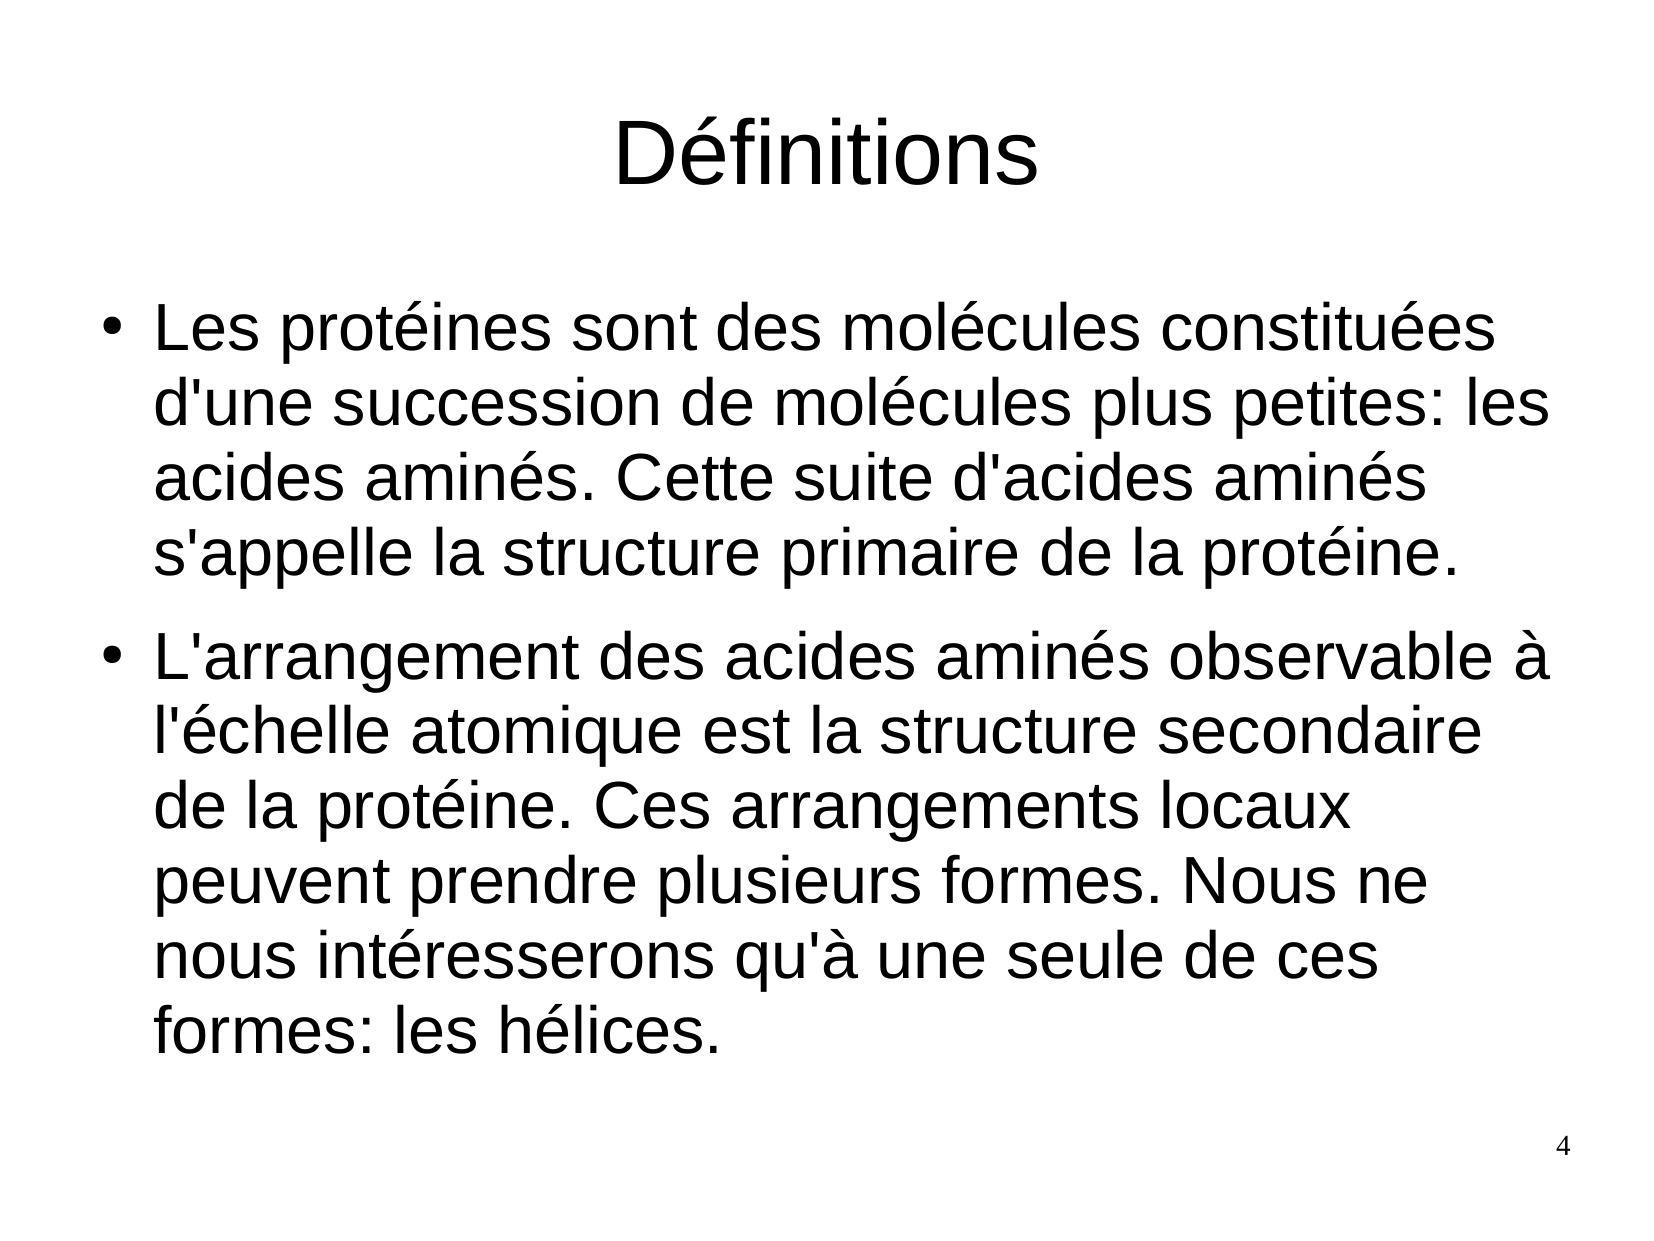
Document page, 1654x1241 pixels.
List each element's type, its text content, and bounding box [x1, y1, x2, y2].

title Définitions [82, 49, 1571, 257]
list Les protéines sont des molécules constituées d'une succession de molécules plus petites: les acides aminés. Cette suite d'acides aminés s'appelle la structure primaire de la protéine. L'arrangement des acides aminés observable à l'échelle atomique est la structure secondaire de la protéine. Ces arrangements locaux peuvent prendre plusieurs formes. Nous ne nous intéresserons qu'à une seule de ces formes: les hélices. [82, 290, 1571, 1109]
